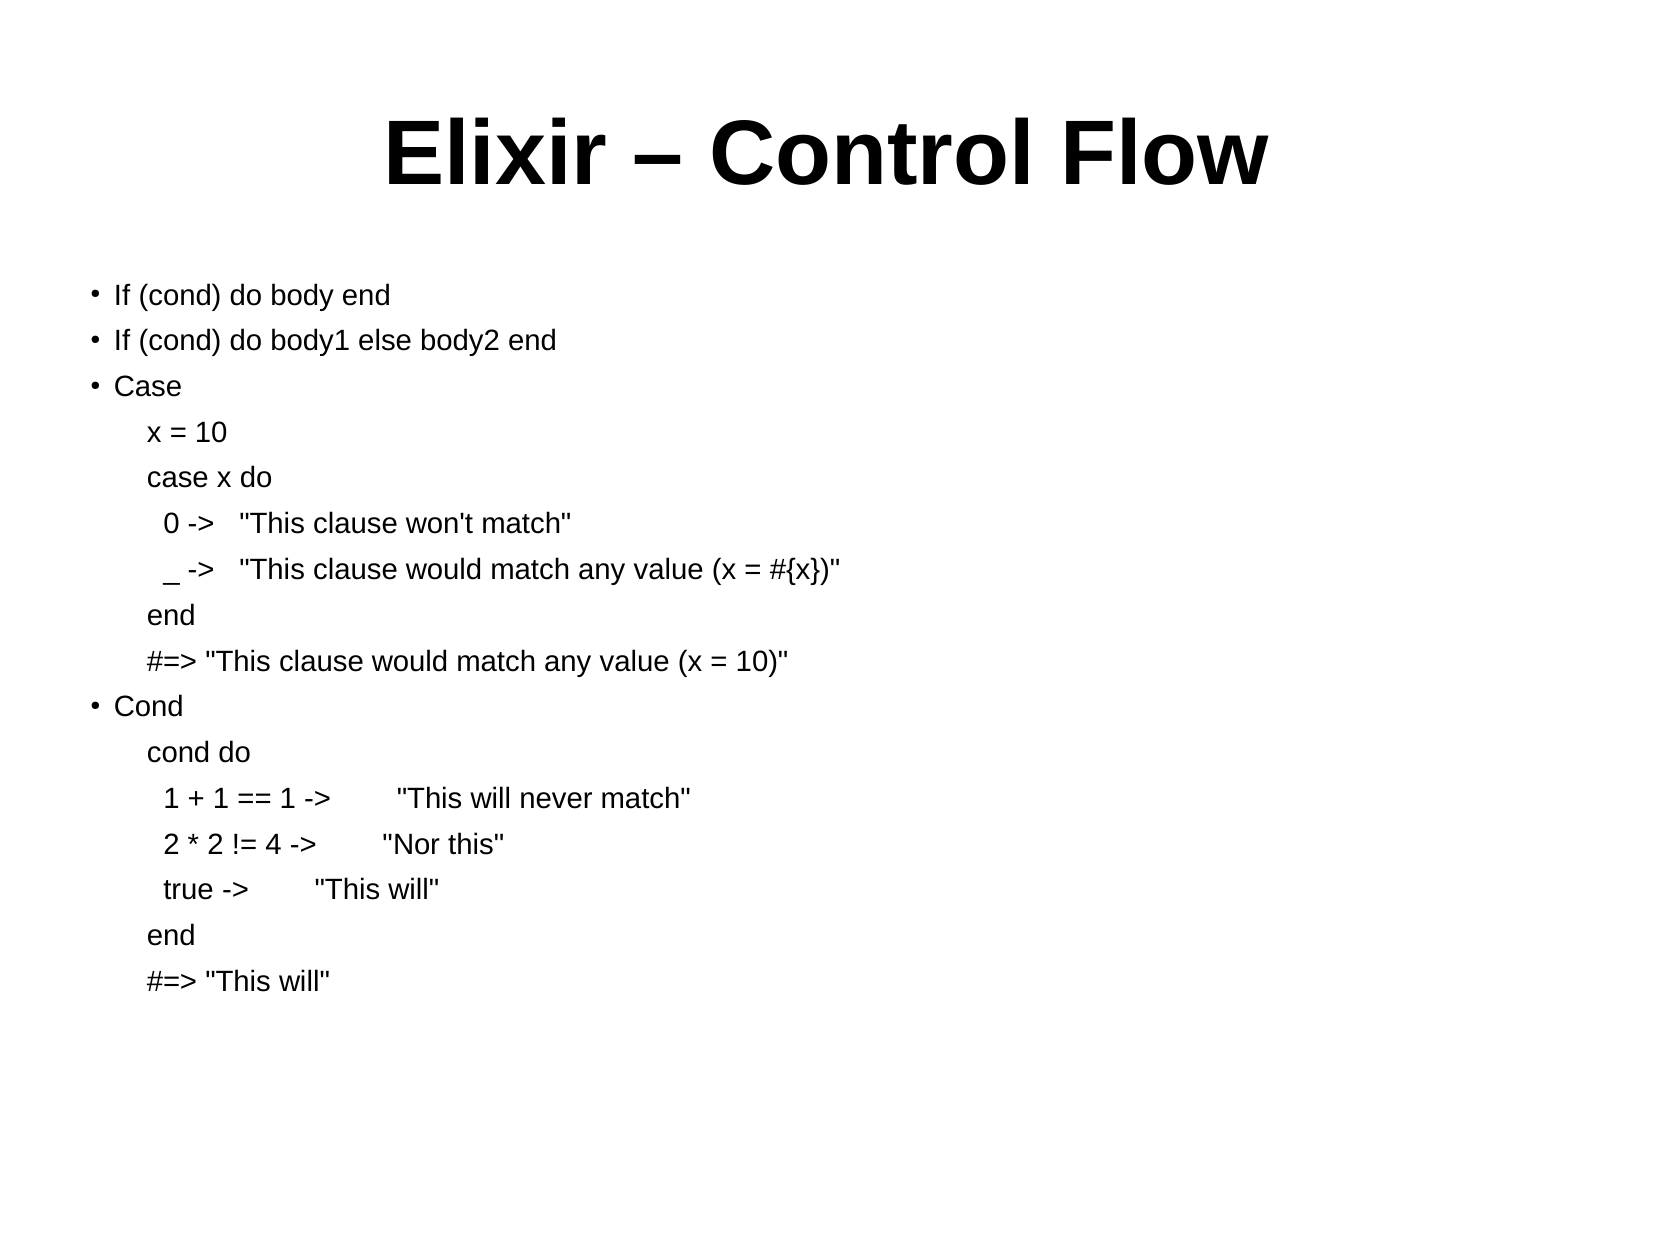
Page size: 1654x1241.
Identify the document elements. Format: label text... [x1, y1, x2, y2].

list If (cond) do body end If (cond) do body1 else body2 end Case x = 10 case x do 0 -> "This clause won't match" _ -> "This clause would match any value (x = #{x})" end #=> "This clause would match any value (x = 10)" Cond cond do 1 + 1 == 1 -> "This will never match" 2 * 2 != 4 -> "Nor this" true -> "This will" end #=> "This will" [82, 278, 1571, 998]
title Elixir – Control Flow [82, 49, 1571, 257]
